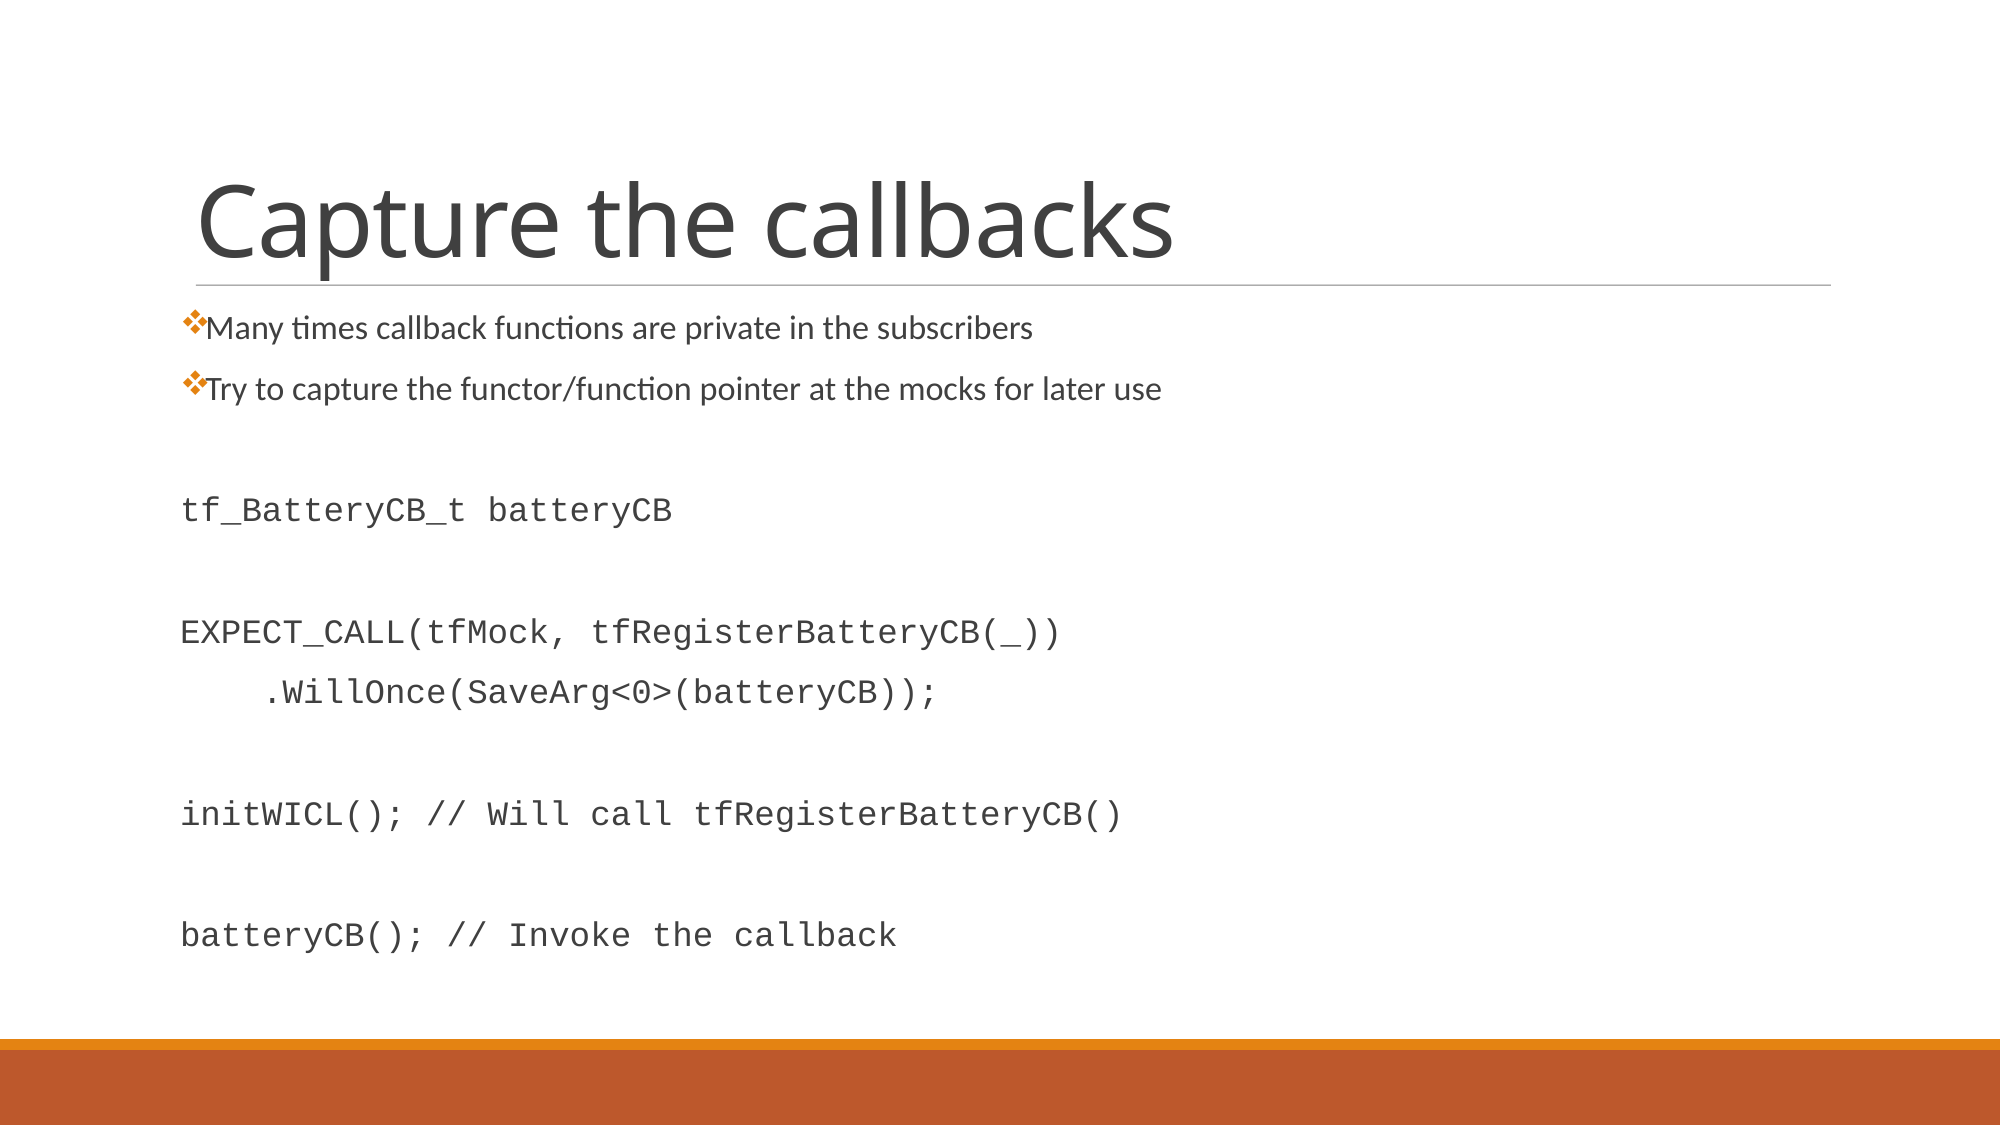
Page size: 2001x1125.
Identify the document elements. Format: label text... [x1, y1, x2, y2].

title Capture the callbacks [180, 47, 1830, 285]
list Many times callback functions are private in the subscribers Try to capture the functor/function pointer at the mocks for later use tf_BatteryCB_t batteryCB EXPECT_CALL(tfMock, tfRegisterBatteryCB(_)) .WillOnce(SaveArg<0>(batteryCB)); initWICL(); // Will call tfRegisterBatteryCB() batteryCB(); // Invoke the callback [180, 302, 1830, 963]
